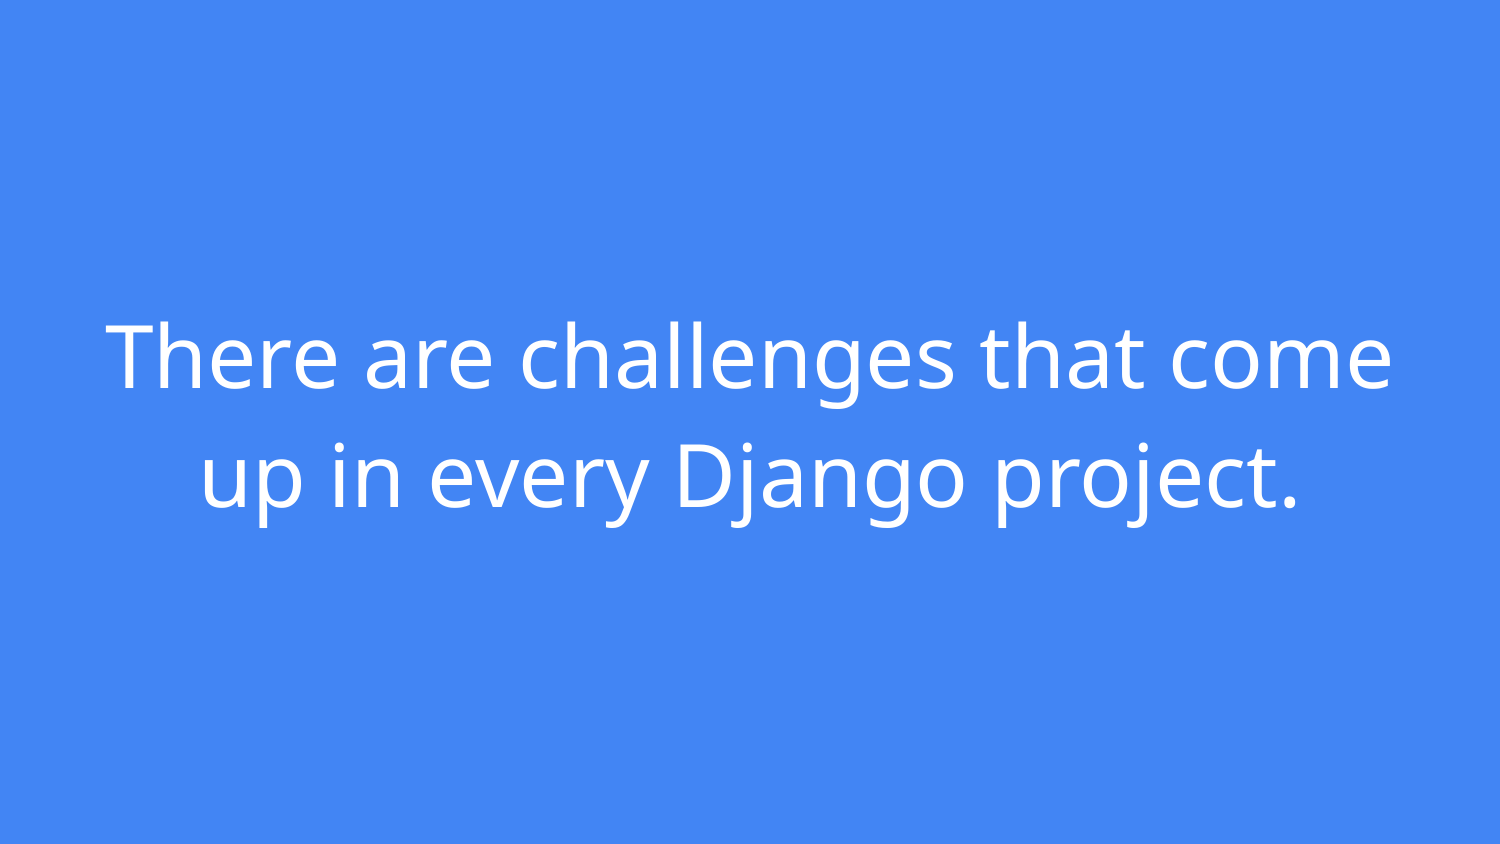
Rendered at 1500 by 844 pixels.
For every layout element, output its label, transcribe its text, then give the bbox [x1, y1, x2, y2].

title There are challenges that come up in every Django project. [75, 58, 1425, 771]
